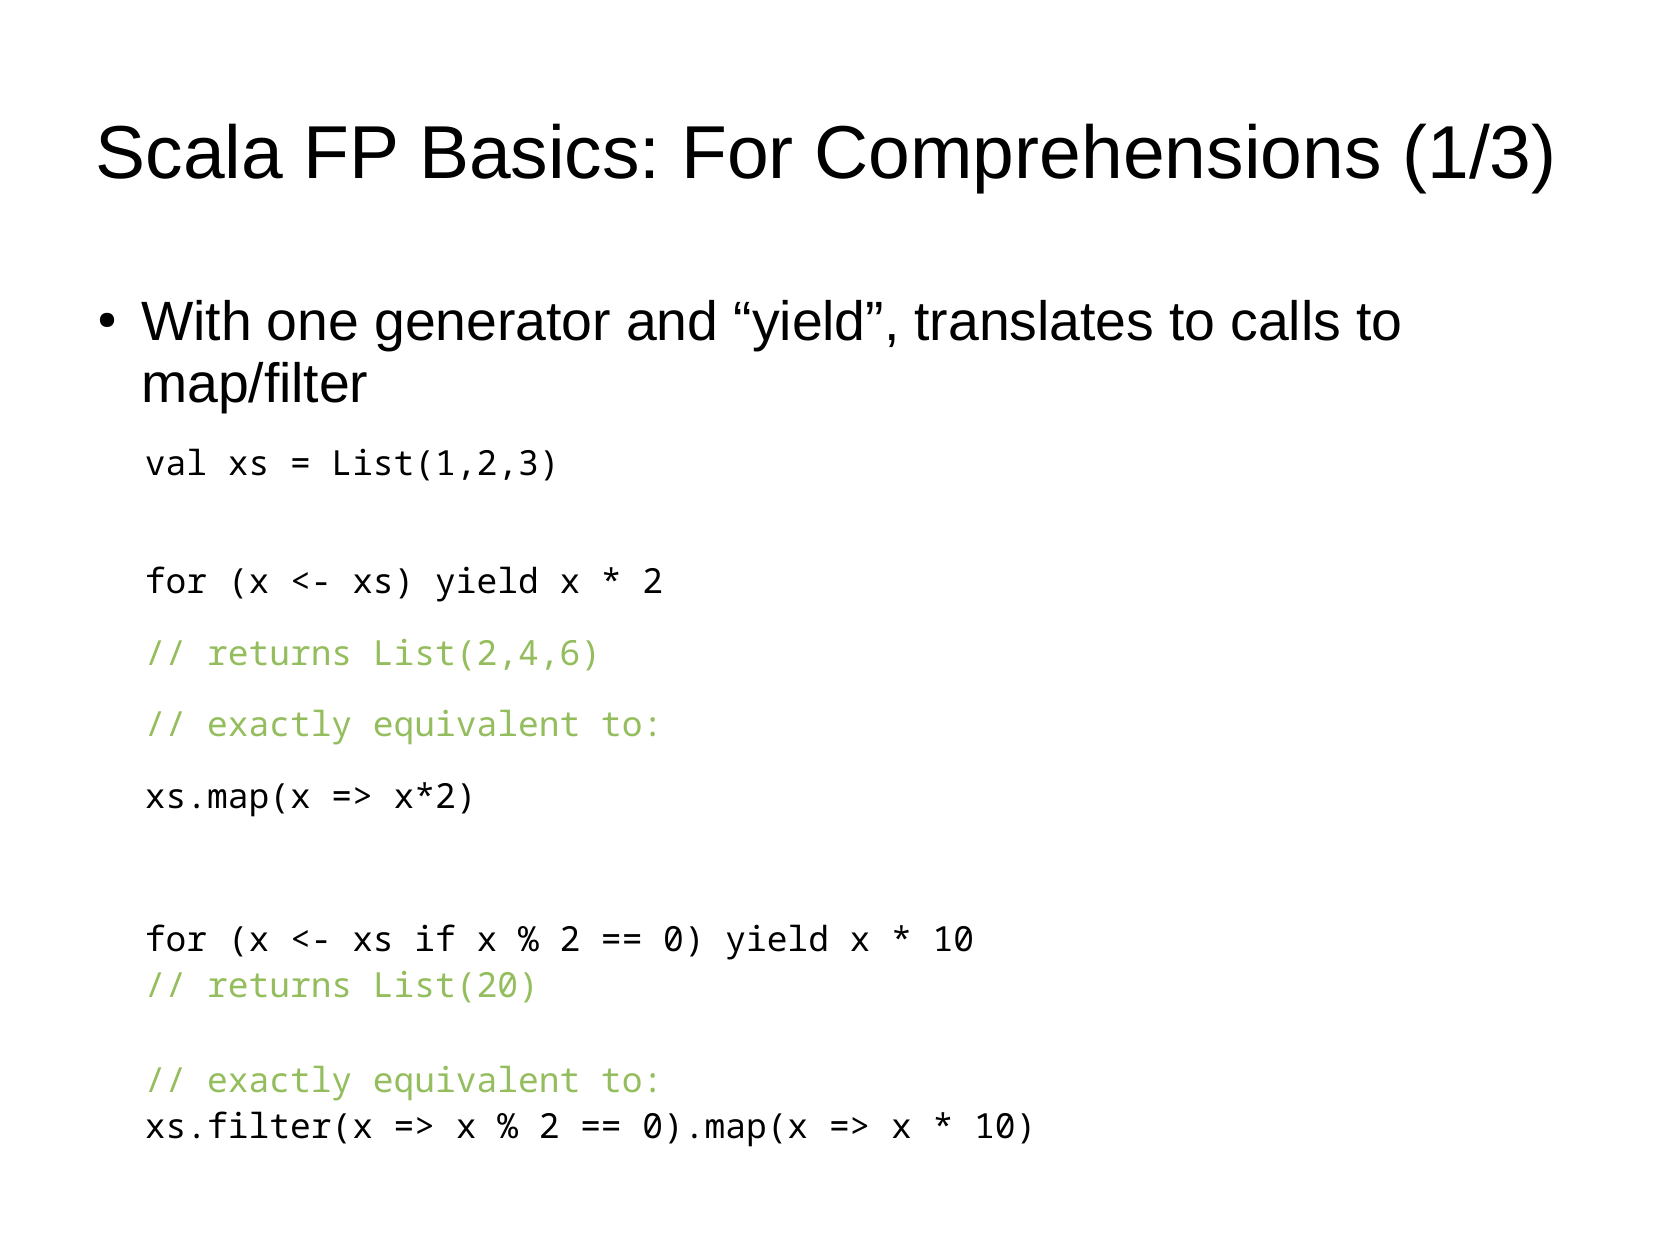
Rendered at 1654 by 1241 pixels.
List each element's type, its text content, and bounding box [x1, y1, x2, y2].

title Scala FP Basics: For Comprehensions (1/3) [82, 49, 1571, 257]
list With one generator and “yield”, translates to calls to map/filter val xs = List(1,2,3) for (x <- xs) yield x * 2 // returns List(2,4,6) // exactly equivalent to: xs.map(x => x*2) for (x <- xs if x % 2 == 0) yield x * 10 // returns List(20) // exactly equivalent to: xs.filter(x => x % 2 == 0).map(x => x * 10) [82, 290, 1571, 1156]
